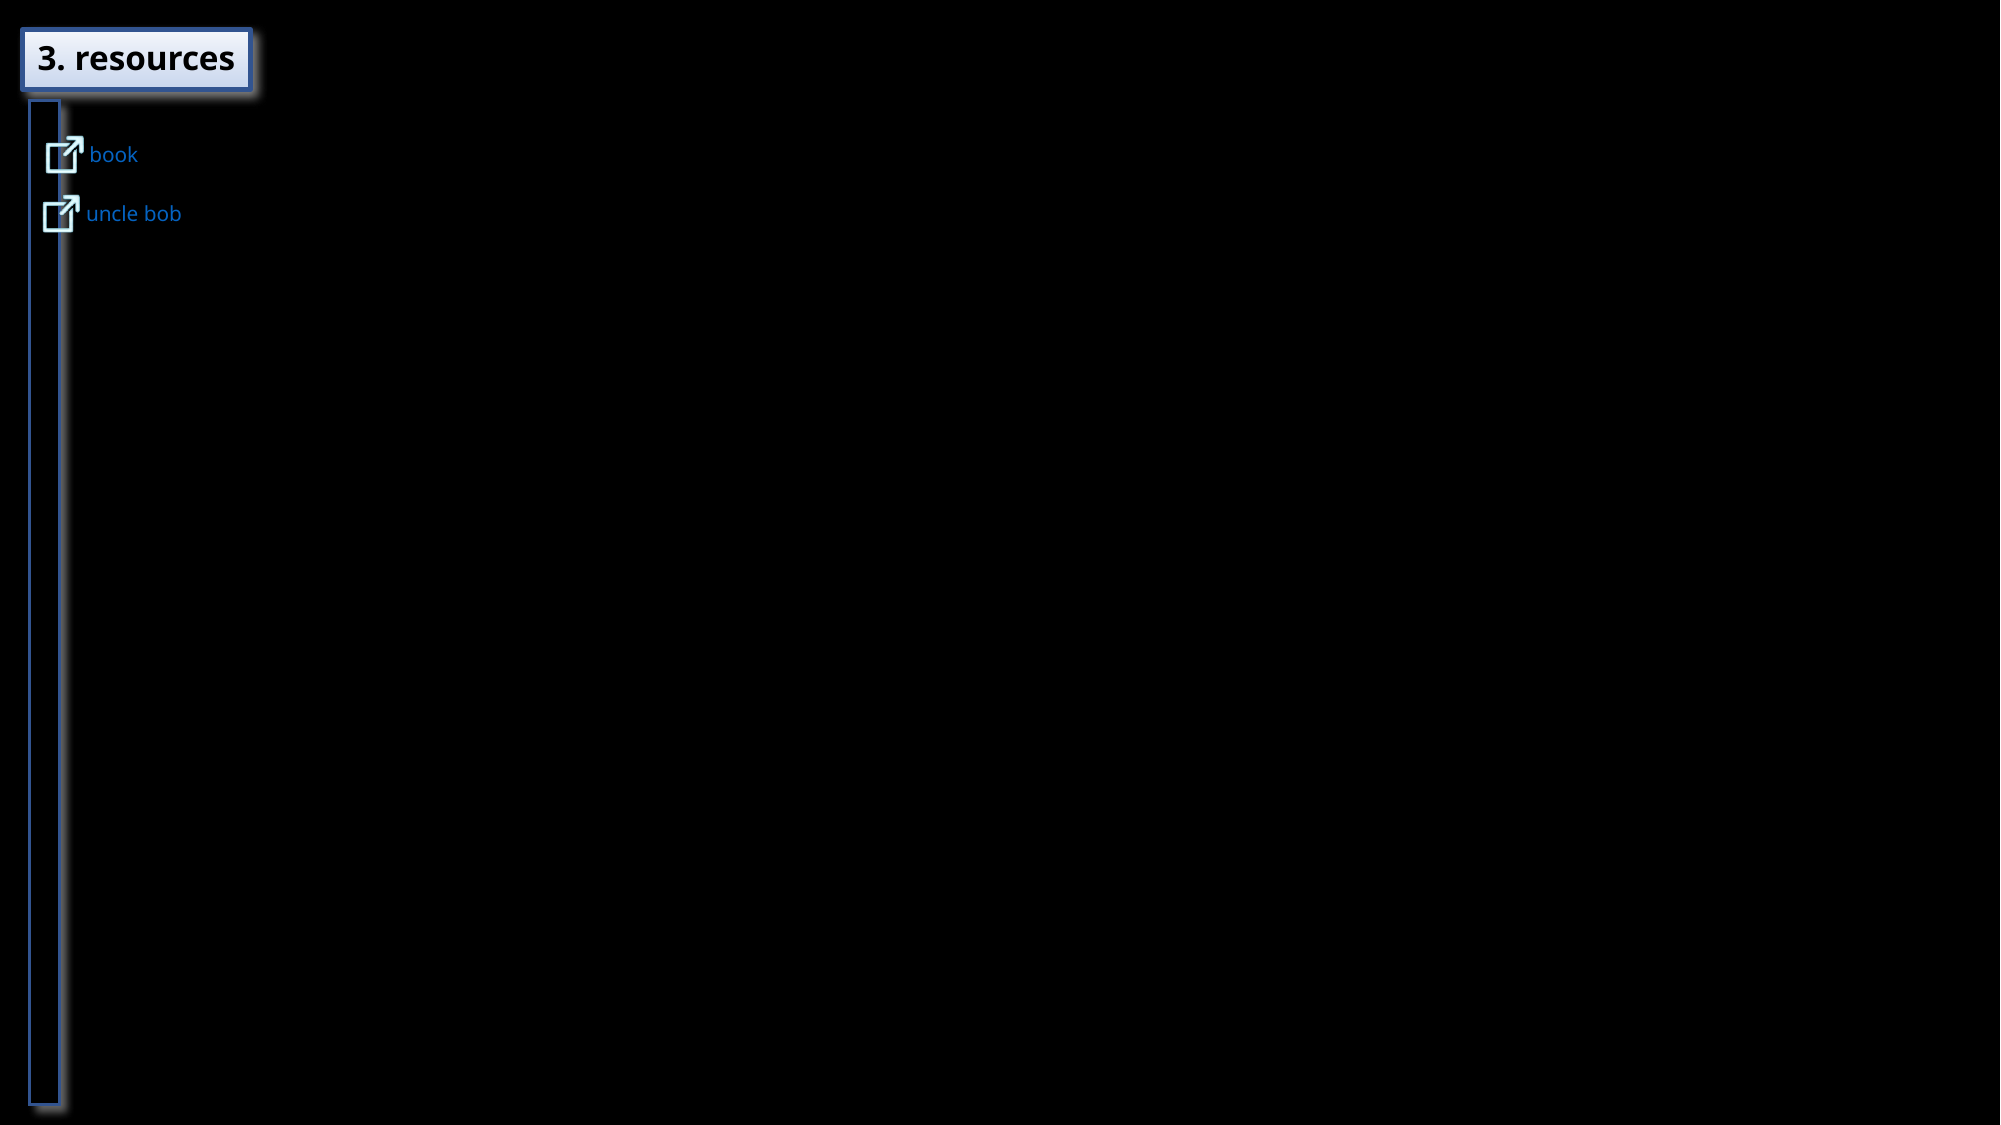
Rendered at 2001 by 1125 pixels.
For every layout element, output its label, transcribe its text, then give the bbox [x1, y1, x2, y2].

title 3. resources [29, 29, 244, 90]
text_box [29, 100, 60, 1105]
picture [38, 190, 84, 237]
text_box uncle bob [84, 192, 197, 236]
picture [41, 131, 88, 178]
text_box book [88, 133, 153, 177]
